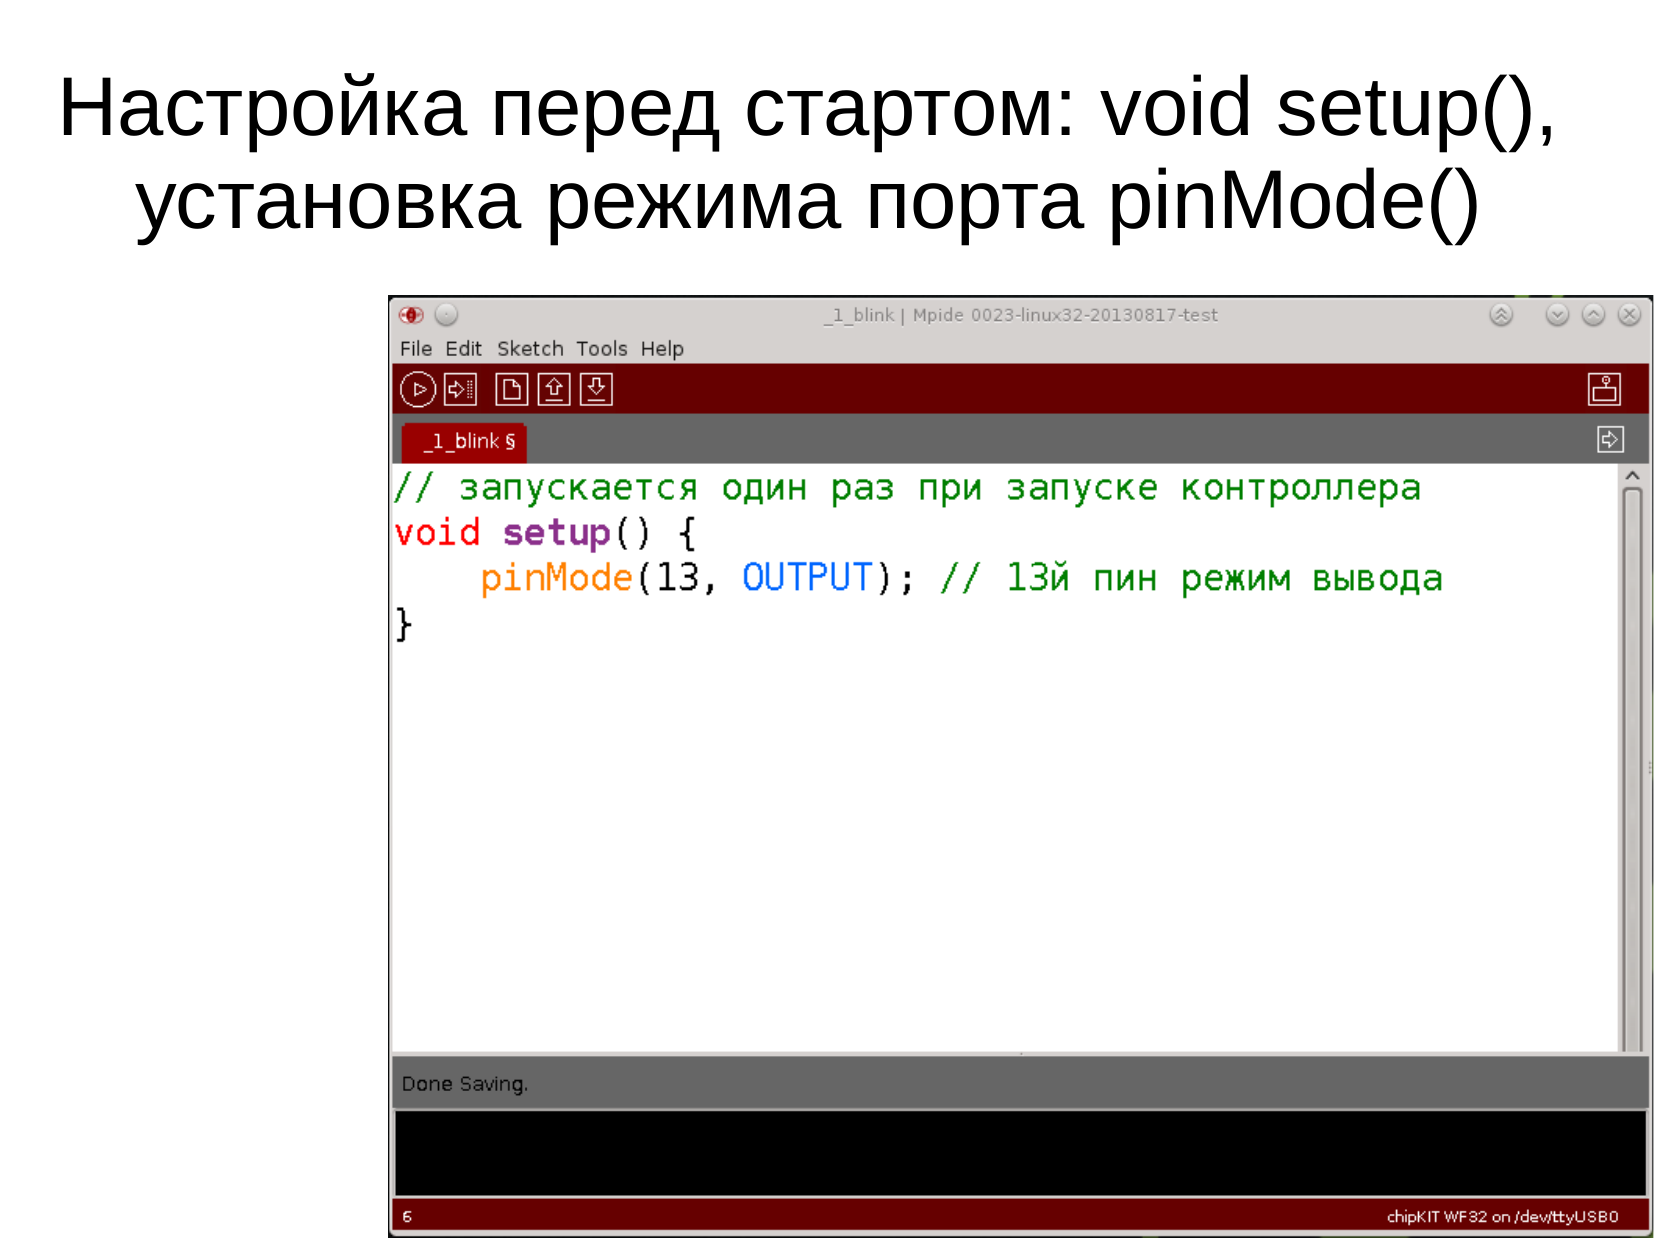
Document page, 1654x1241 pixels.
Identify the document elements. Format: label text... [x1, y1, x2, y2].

picture [388, 295, 1654, 1238]
title Настройка перед стартом: void setup(), установка режима порта pinMode() [47, 49, 1571, 257]
